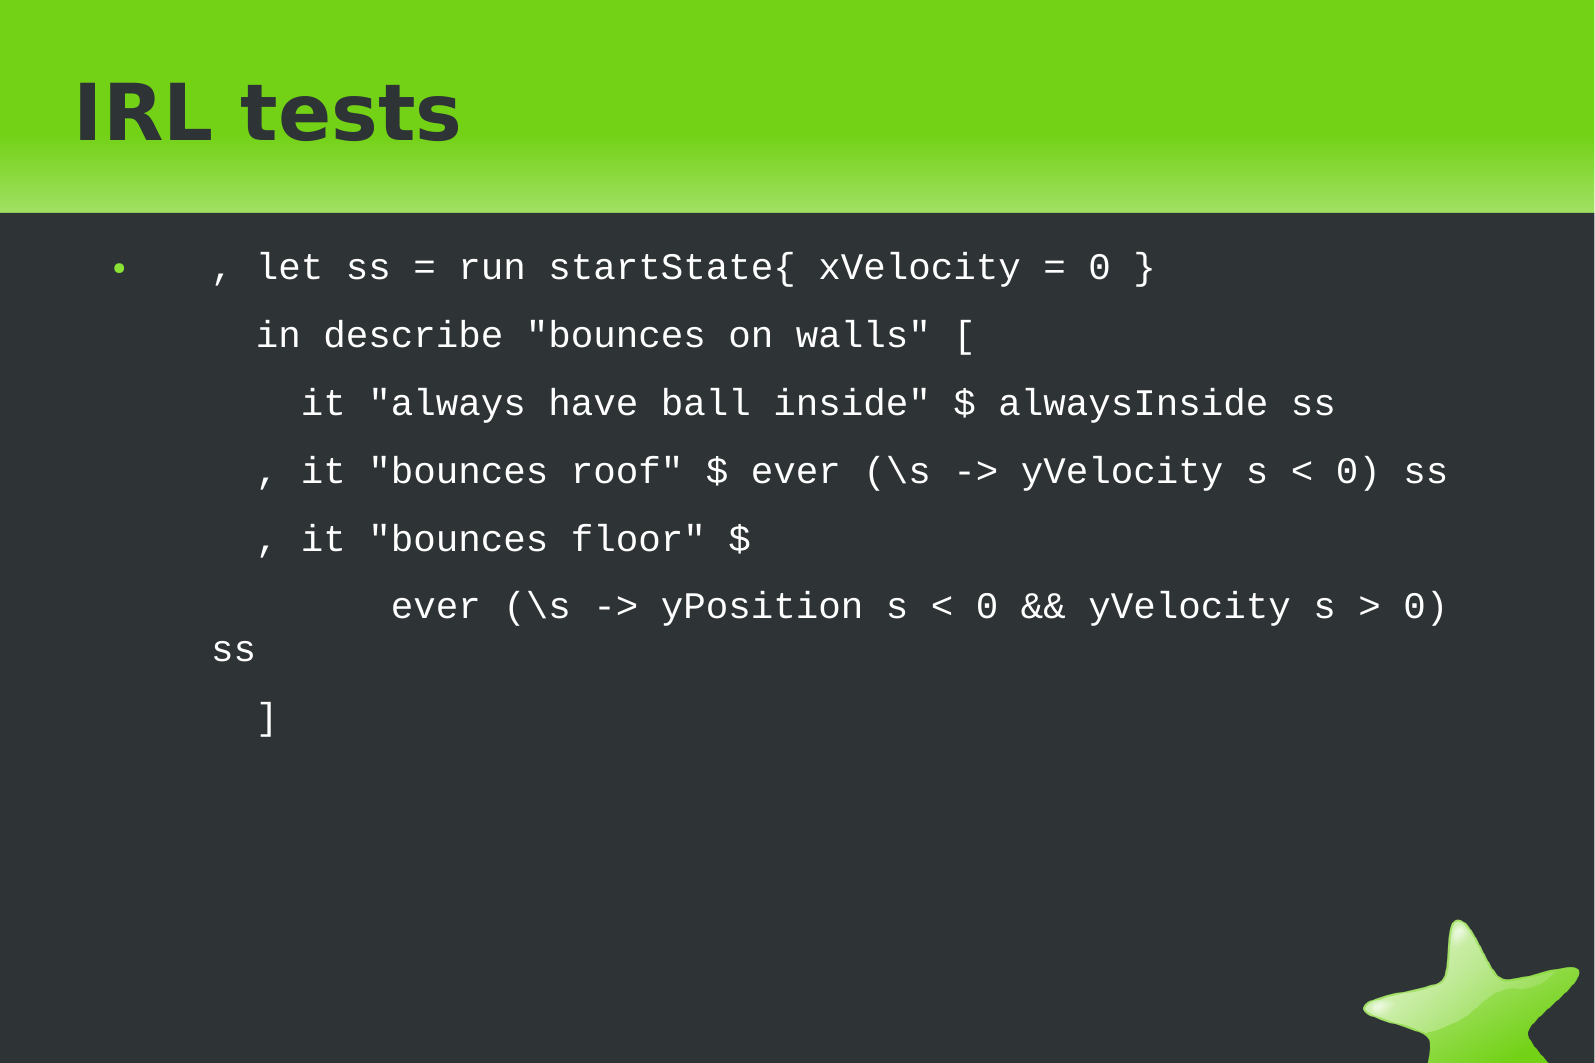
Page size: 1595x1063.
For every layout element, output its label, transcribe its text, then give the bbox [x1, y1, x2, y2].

list , let ss = run startState{ xVelocity = 0 } in describe "bounces on walls" [ it "always have ball inside" $ alwaysInside ss , it "bounces roof" $ ever (\s -> yVelocity s < 0) ss , it "bounces floor" $ ever (\s -> yPosition s < 0 && yVelocity s > 0) ss ] [79, 248, 1515, 951]
picture [0, 0, 1595, 1063]
title IRL tests [74, 25, 1510, 203]
